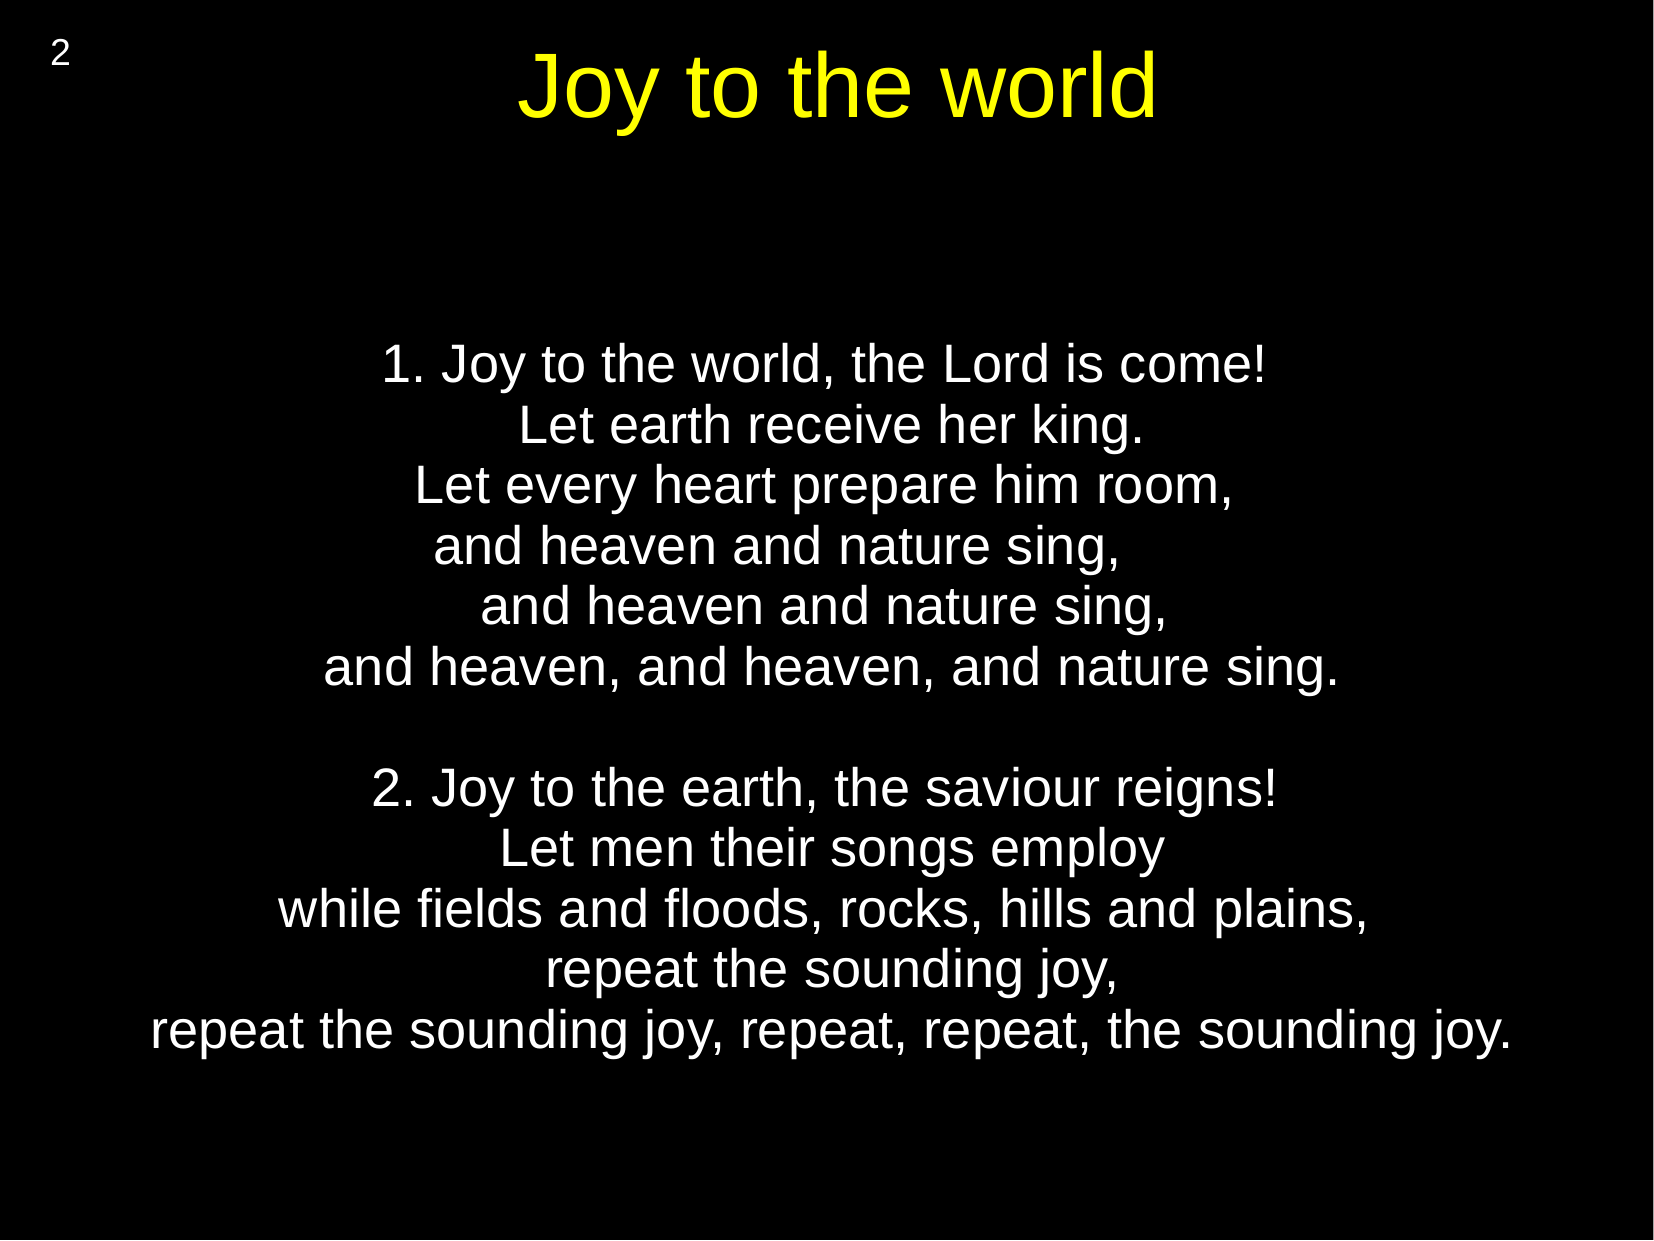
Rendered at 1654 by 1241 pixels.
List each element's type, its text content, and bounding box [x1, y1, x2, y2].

title Joy to the world [94, 5, 1583, 166]
list 1. Joy to the world, the Lord is come! Let earth receive her king. Let every heart prepare him room, and heaven and nature sing, and heaven and nature sing, and heaven, and heaven, and nature sing. 2. Joy to the earth, the saviour reigns! Let men their songs employ while fields and floods, rocks, hills and plains, repeat the sounding joy, repeat the sounding joy, repeat, repeat, the sounding joy. [35, 177, 1630, 1217]
text_box 2 [35, 23, 130, 81]
